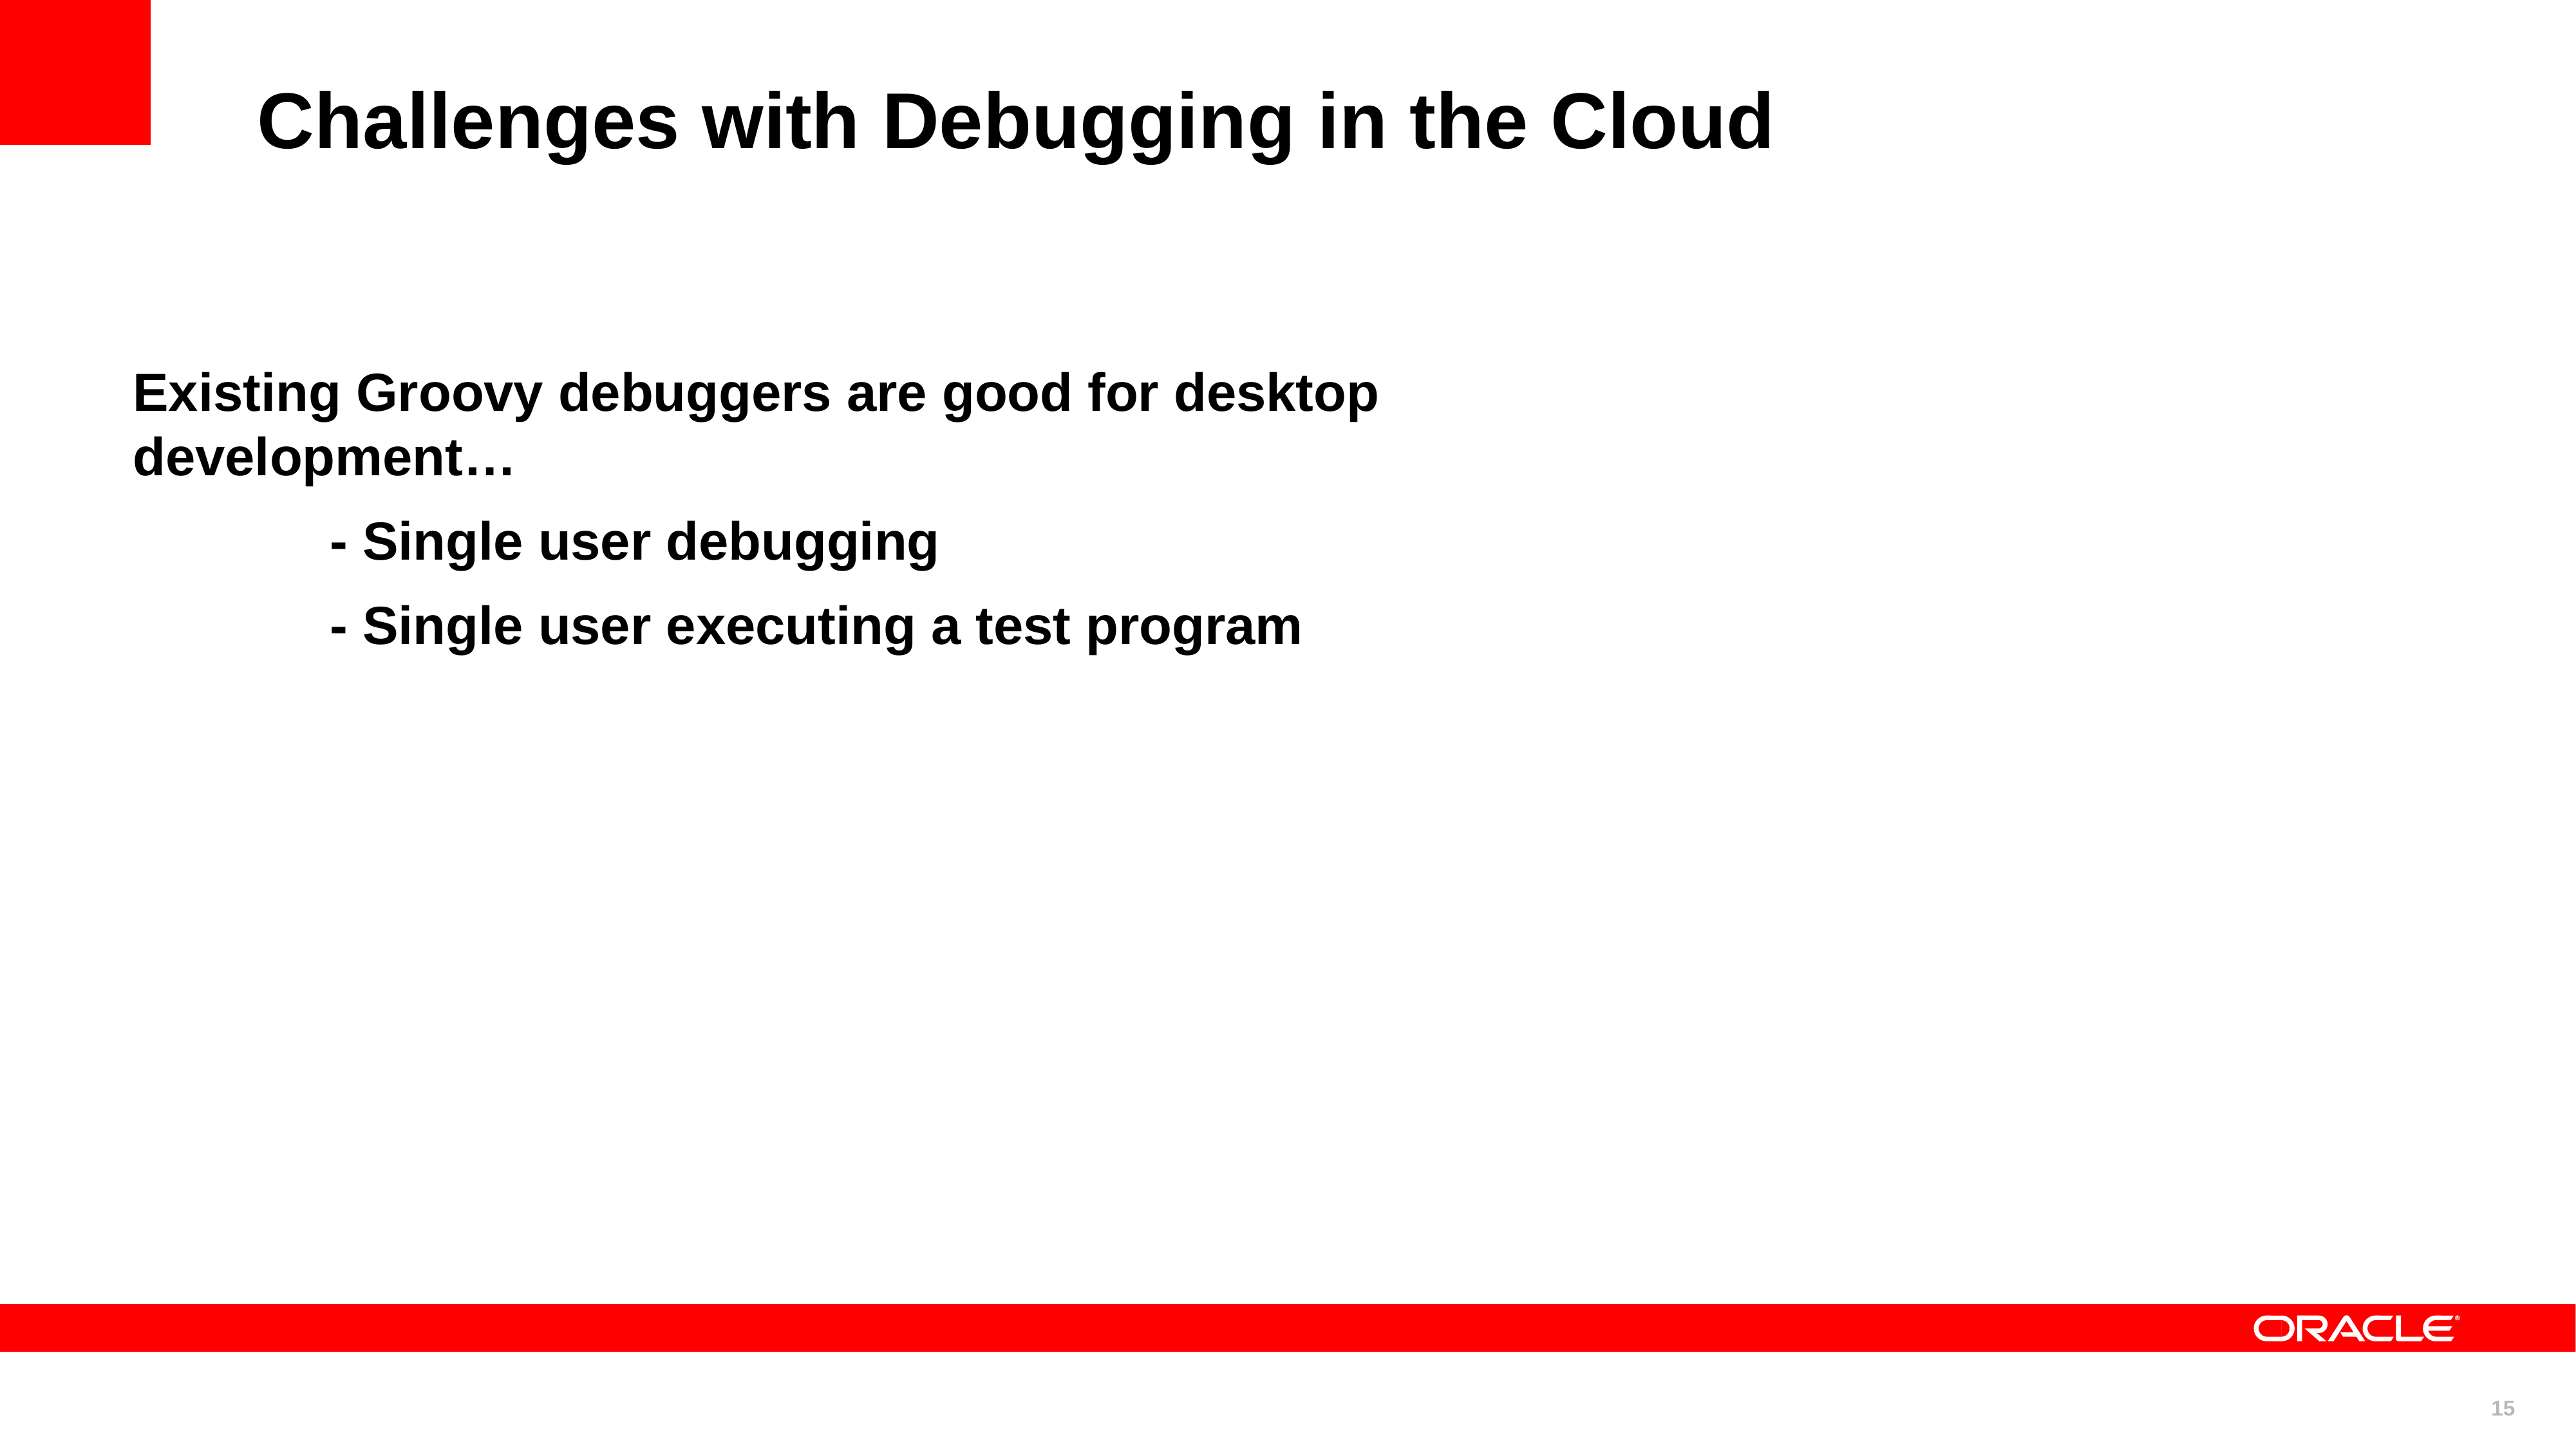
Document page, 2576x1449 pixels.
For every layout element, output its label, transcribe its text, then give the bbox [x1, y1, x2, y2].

picture [0, 0, 151, 145]
picture [0, 1304, 2576, 1352]
title Challenges with Debugging in the Cloud [257, 69, 2318, 251]
text_box Existing Groovy debuggers are good for desktop development… - Single user debugging - Single user executing a test program [133, 357, 1617, 1114]
